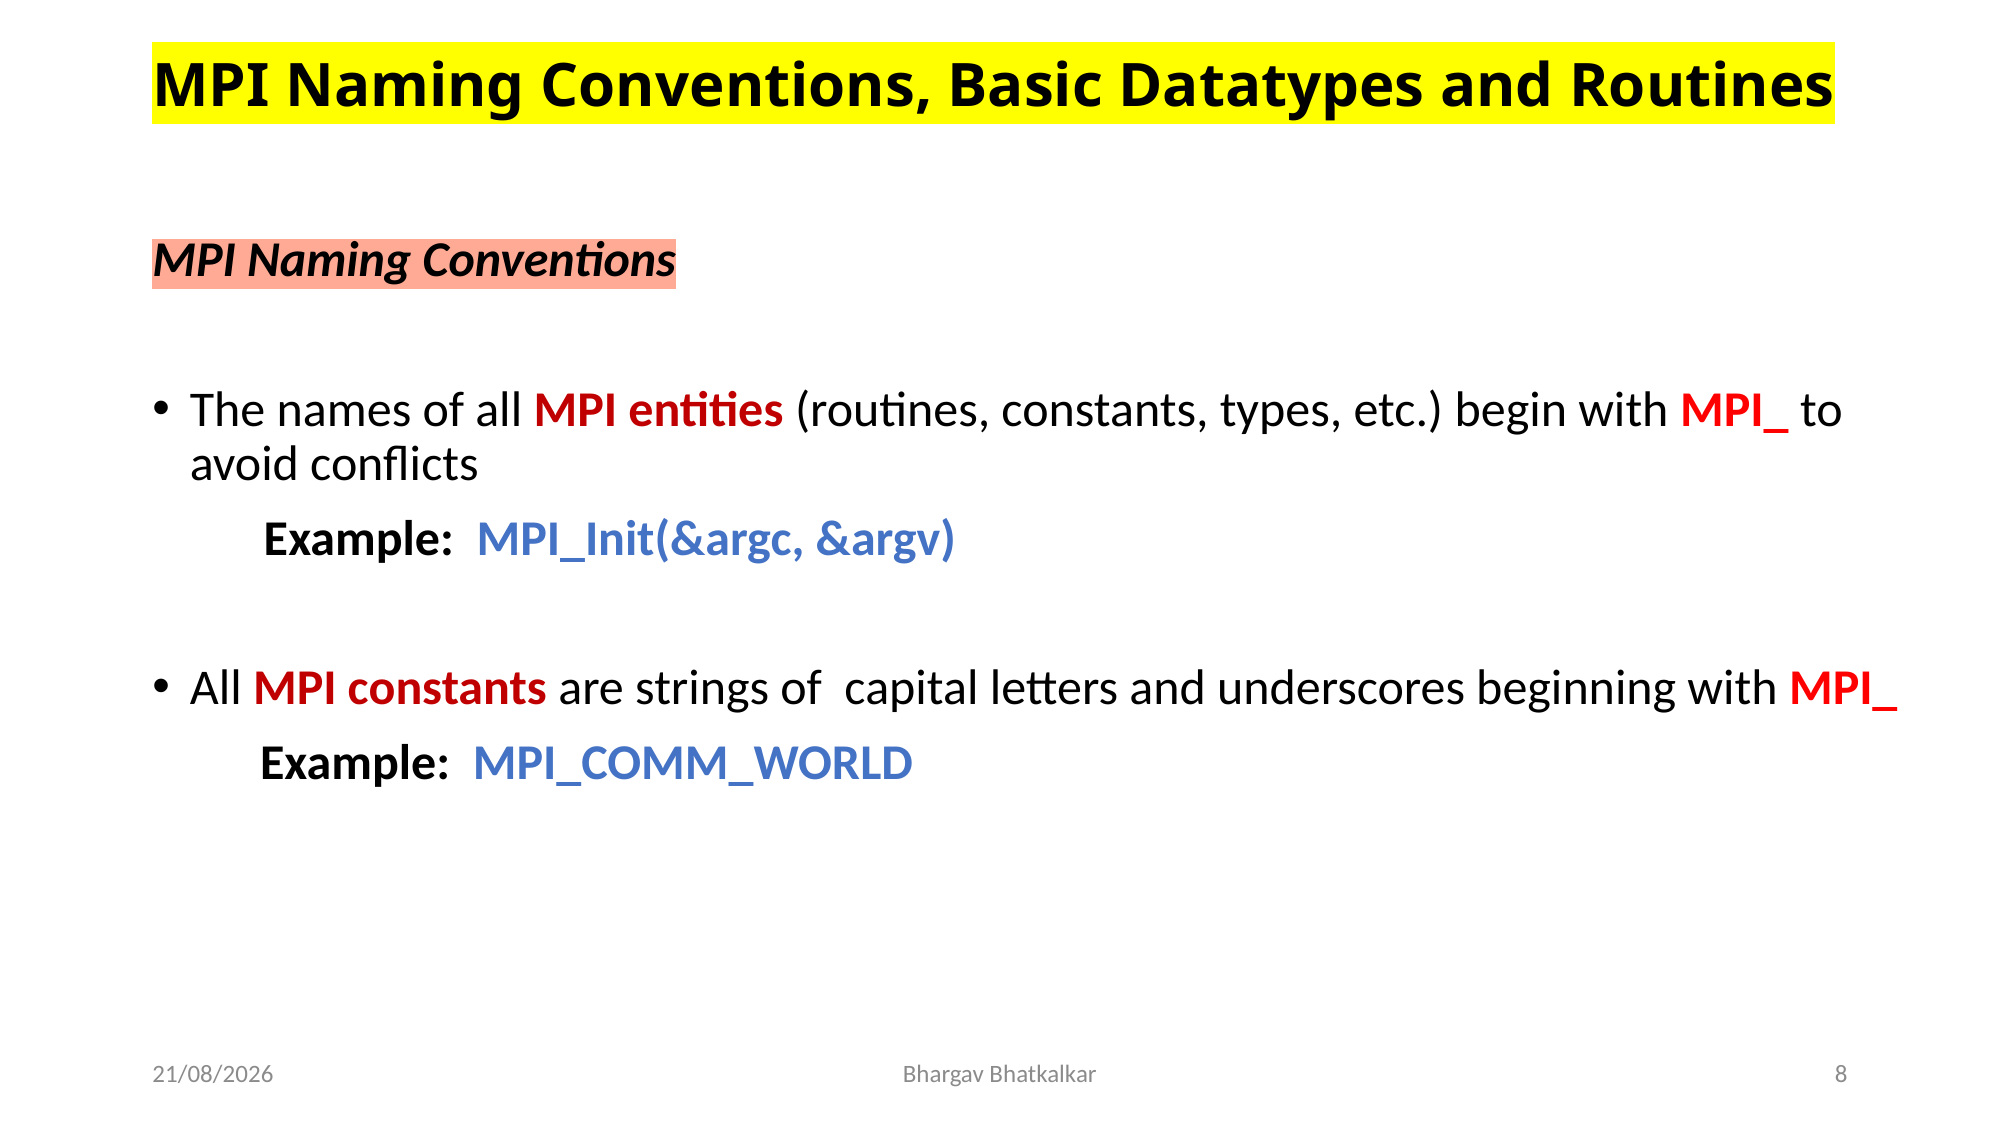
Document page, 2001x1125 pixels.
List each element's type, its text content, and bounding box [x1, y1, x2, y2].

footer Bhargav Bhatkalkar [662, 1042, 1338, 1103]
list MPI Naming Conventions The names of all MPI entities (routines, constants, types, etc.) begin with MPI_ to avoid conflicts Example: MPI_Init(&argc, &argv) All MPI constants are strings of capital letters and underscores beginning with MPI_ Example: MPI_COMM_WORLD [137, 145, 1943, 1082]
slide_number 25/02/2021 [137, 1042, 588, 1103]
slide_number <number> [1412, 1042, 1863, 1103]
title MPI Naming Conventions, Basic Datatypes and Routines [137, 43, 1863, 145]
